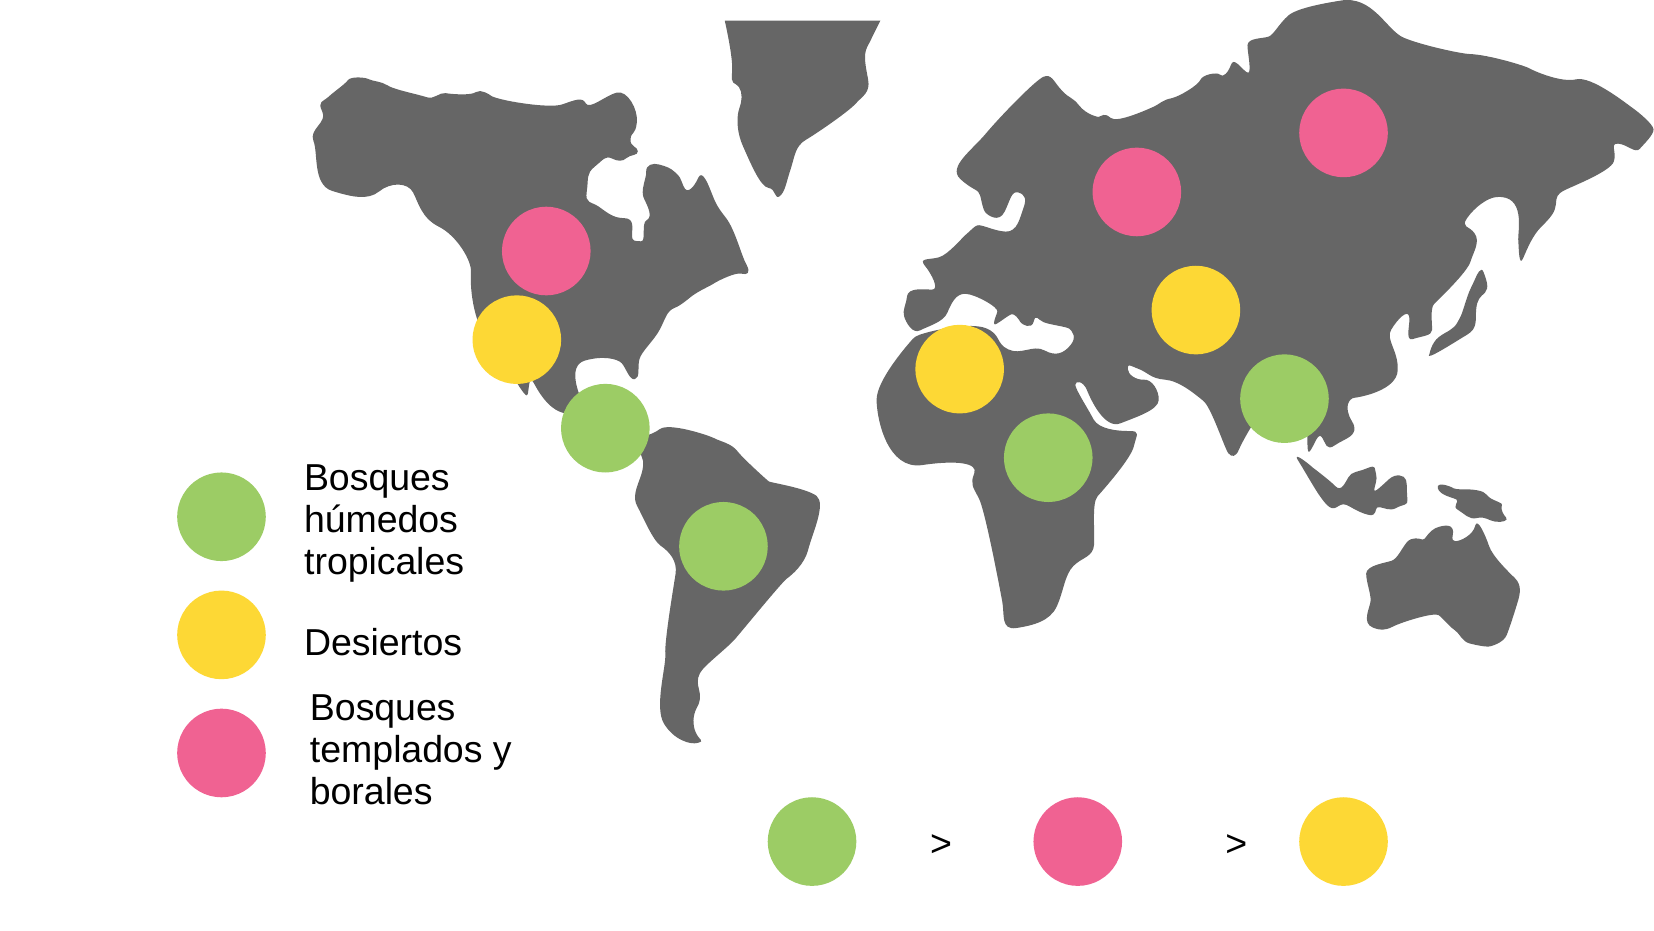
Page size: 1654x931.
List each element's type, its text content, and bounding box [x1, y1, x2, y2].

text_box [177, 708, 266, 798]
text_box [1003, 413, 1093, 503]
text_box [679, 501, 768, 591]
text_box [1240, 354, 1329, 443]
text_box [177, 590, 266, 680]
text_box [561, 383, 650, 472]
text_box > > [915, 814, 1263, 872]
text_box [1092, 147, 1182, 237]
text_box [472, 295, 562, 384]
text_box [177, 472, 266, 562]
text_box [501, 206, 591, 296]
text_box Bosques húmedos tropicales [289, 448, 615, 590]
text_box [767, 797, 857, 886]
text_box [1299, 797, 1388, 886]
text_box Bosques templados y borales [295, 679, 621, 820]
text_box [1045, 872, 1110, 886]
picture [312, 0, 1654, 744]
text_box Desiertos [289, 614, 615, 671]
text_box [915, 324, 1004, 414]
text_box [1299, 88, 1388, 178]
text_box [1043, 797, 1113, 814]
text_box [1151, 265, 1241, 355]
